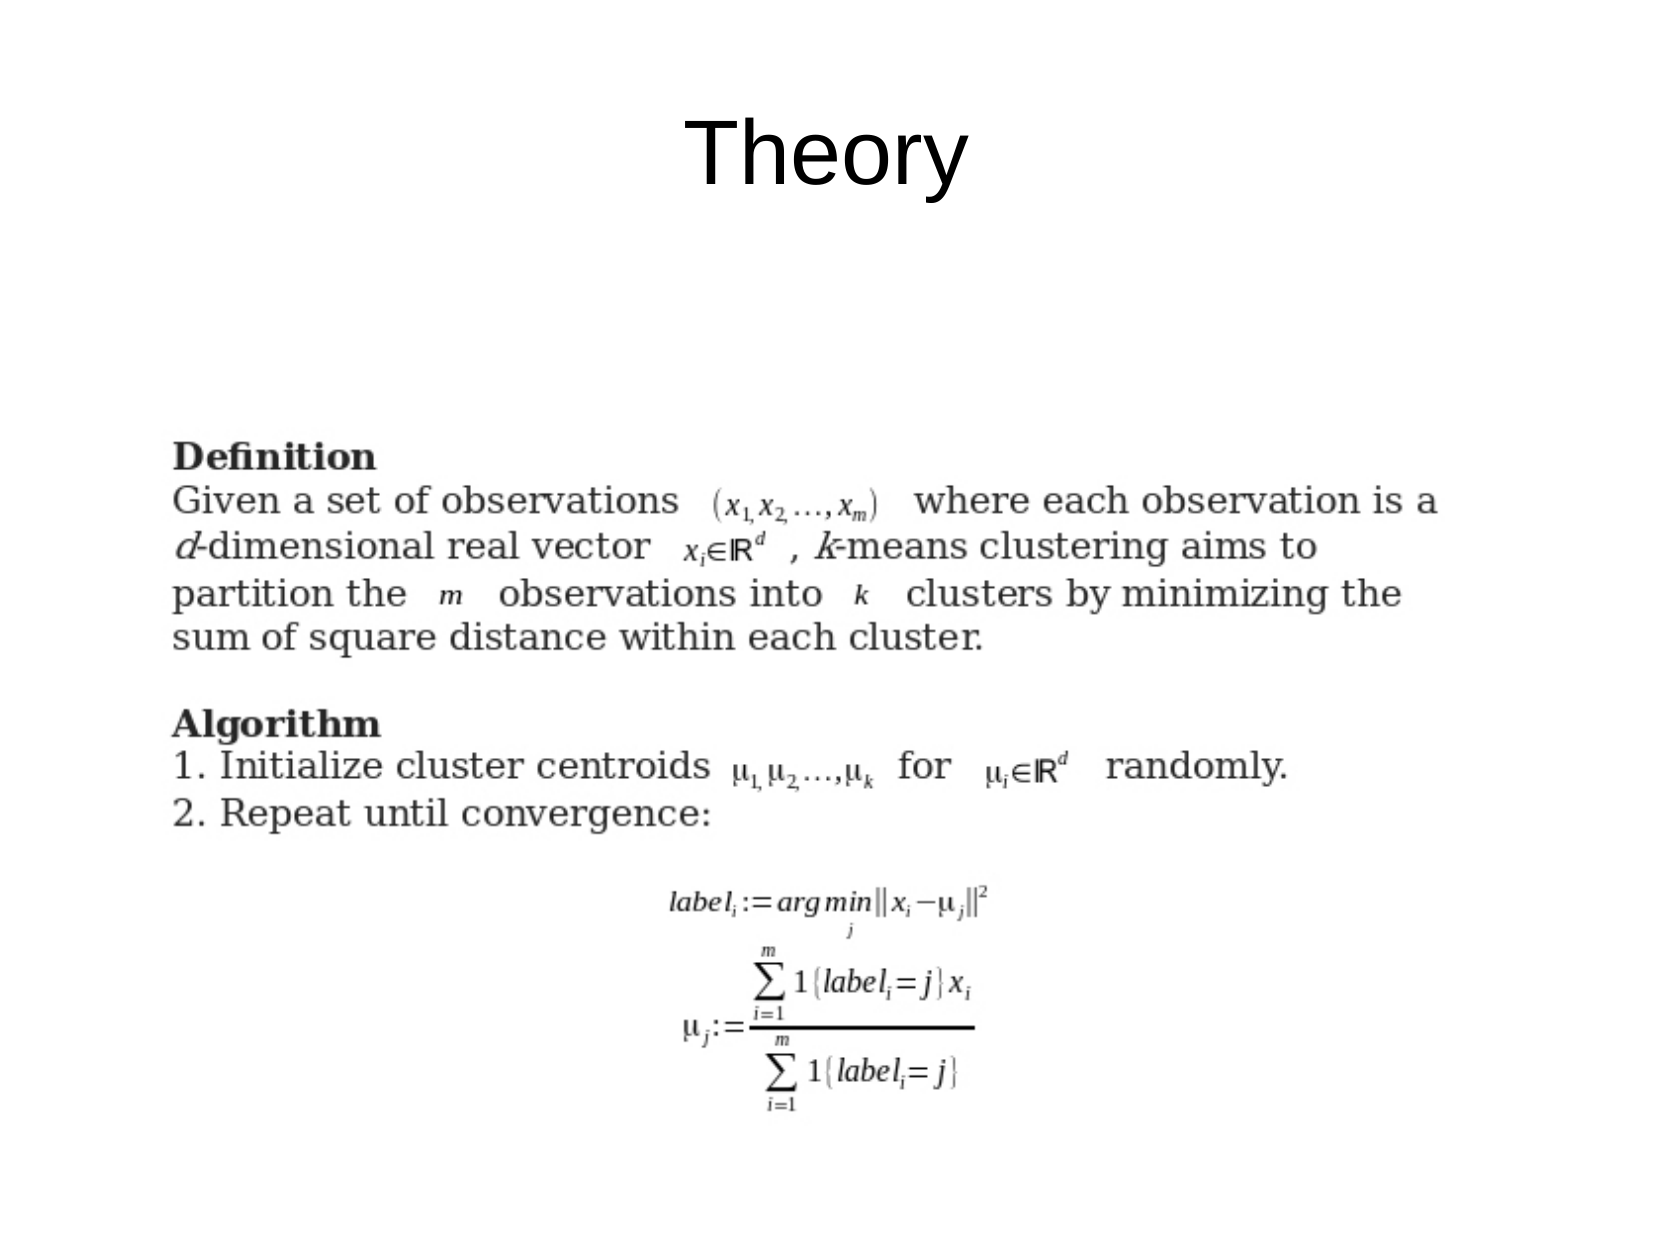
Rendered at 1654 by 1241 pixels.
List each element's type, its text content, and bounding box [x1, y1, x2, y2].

title Theory [82, 49, 1571, 257]
picture [20, 283, 1634, 1157]
